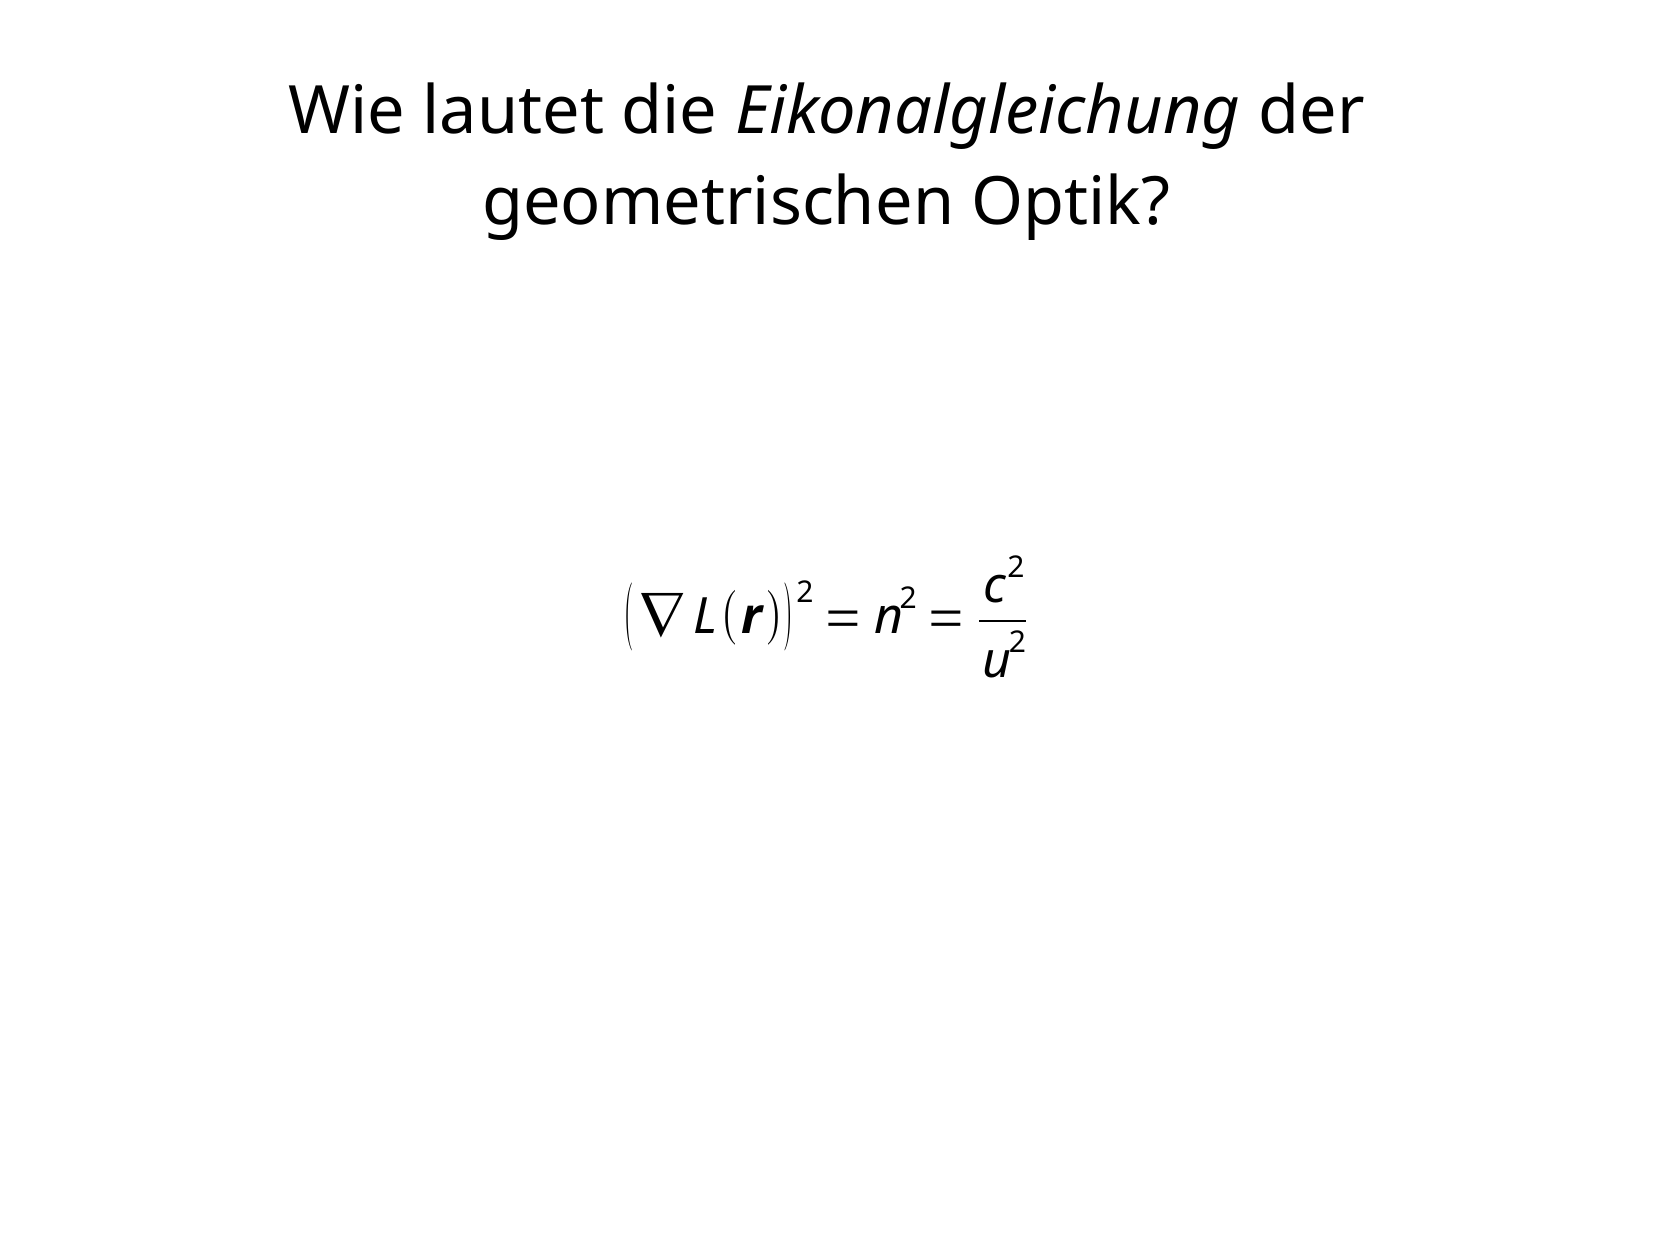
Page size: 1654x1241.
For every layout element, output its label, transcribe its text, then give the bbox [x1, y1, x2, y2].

chart [618, 549, 1036, 691]
title Wie lautet die Eikonalgleichung der geometrischen Optik? [82, 49, 1571, 257]
